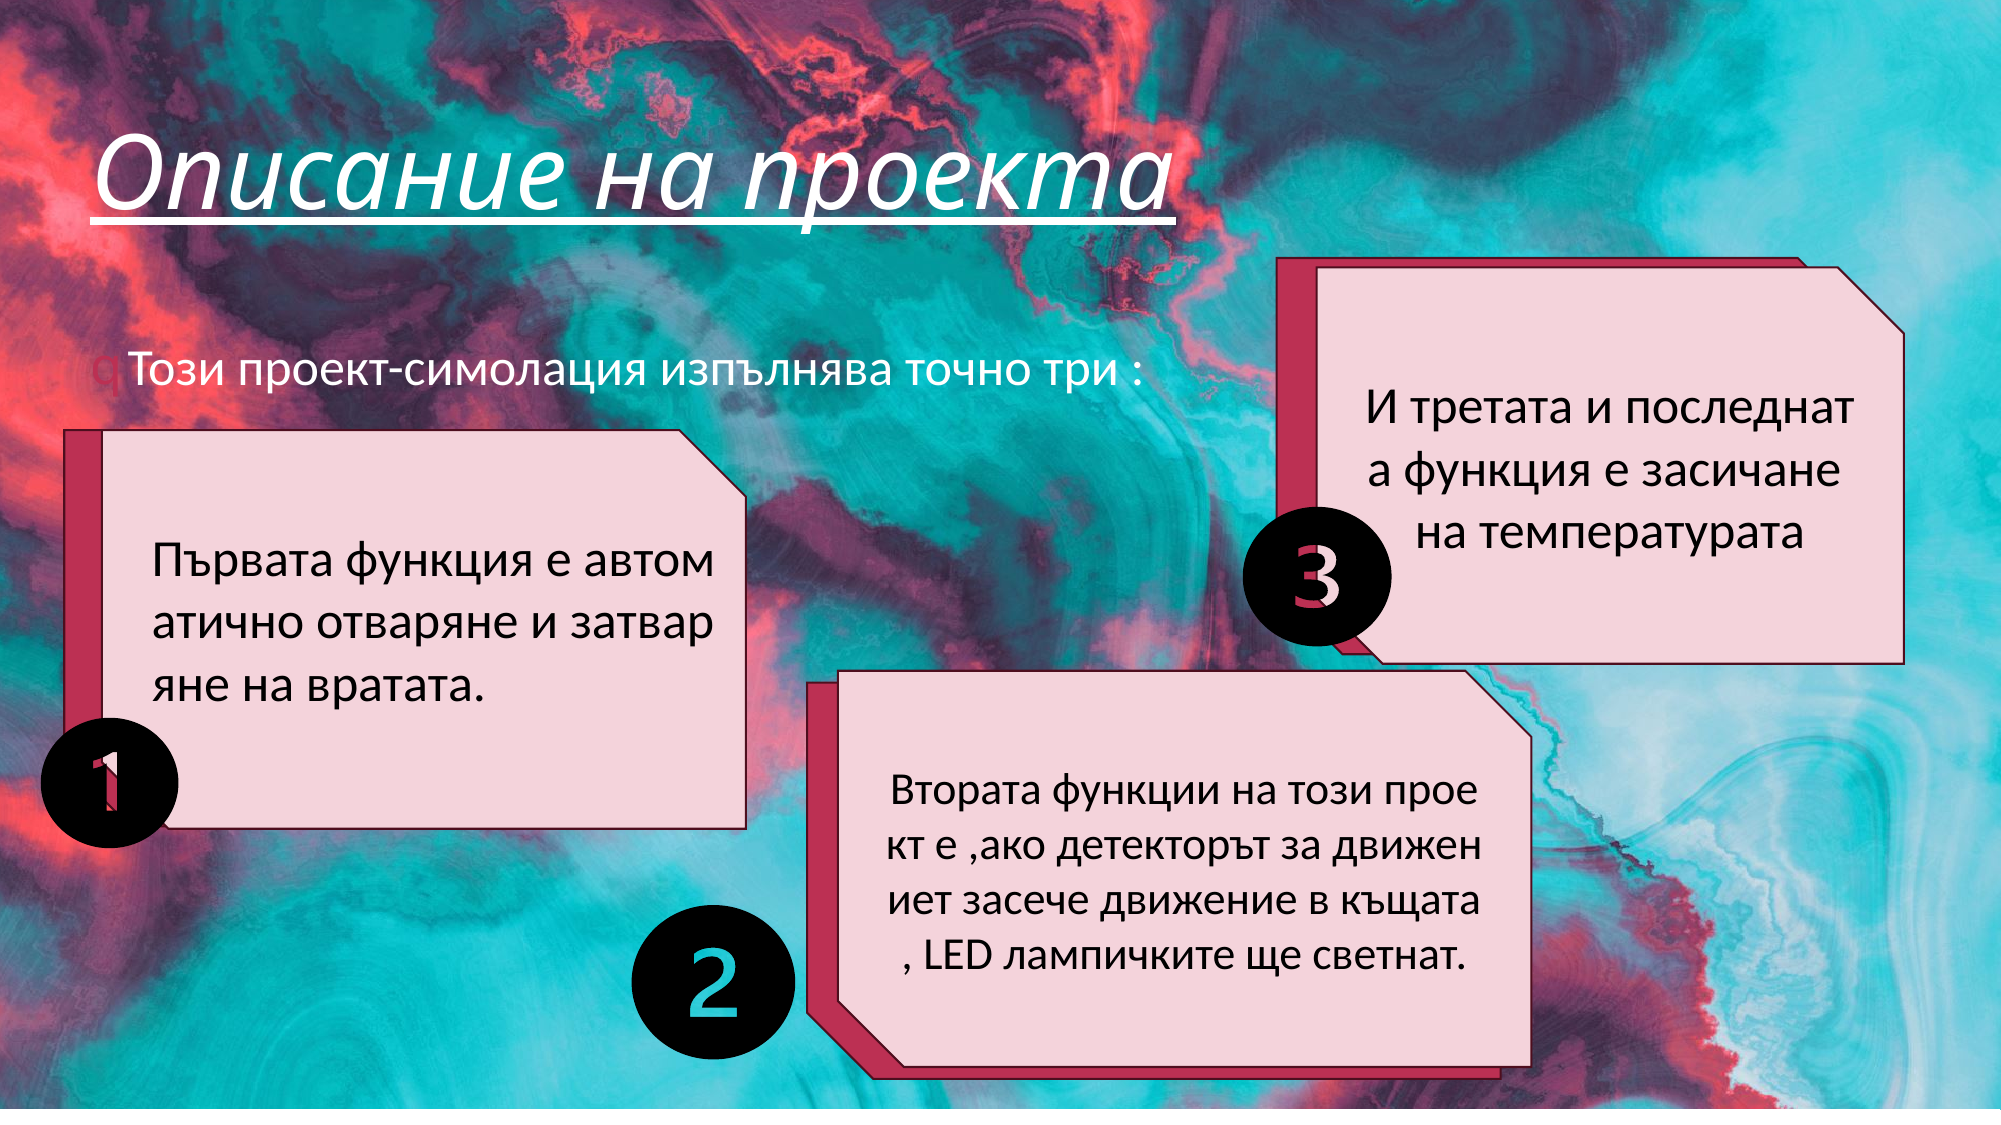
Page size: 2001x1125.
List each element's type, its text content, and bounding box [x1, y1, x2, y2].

title Описание на проекта [75, 97, 1863, 235]
text_box И третата и последната функция е засичане на температурата​ [1316, 267, 1904, 664]
text_box [1276, 258, 1807, 487]
text_box Първата функция е автоматично отваряне и затваряне на вратата. [136, 516, 733, 722]
picture [0, 0, 2000, 1110]
text_box [807, 682, 1501, 1079]
list Този проект-симолация изпълнява точно три : [75, 319, 1925, 1009]
text_box Втората функции на този проект е ,ако детекторът за движениет засече движение в къщата, LED лампичките ще светнат.​ [837, 670, 1532, 1068]
text_box [64, 430, 746, 829]
